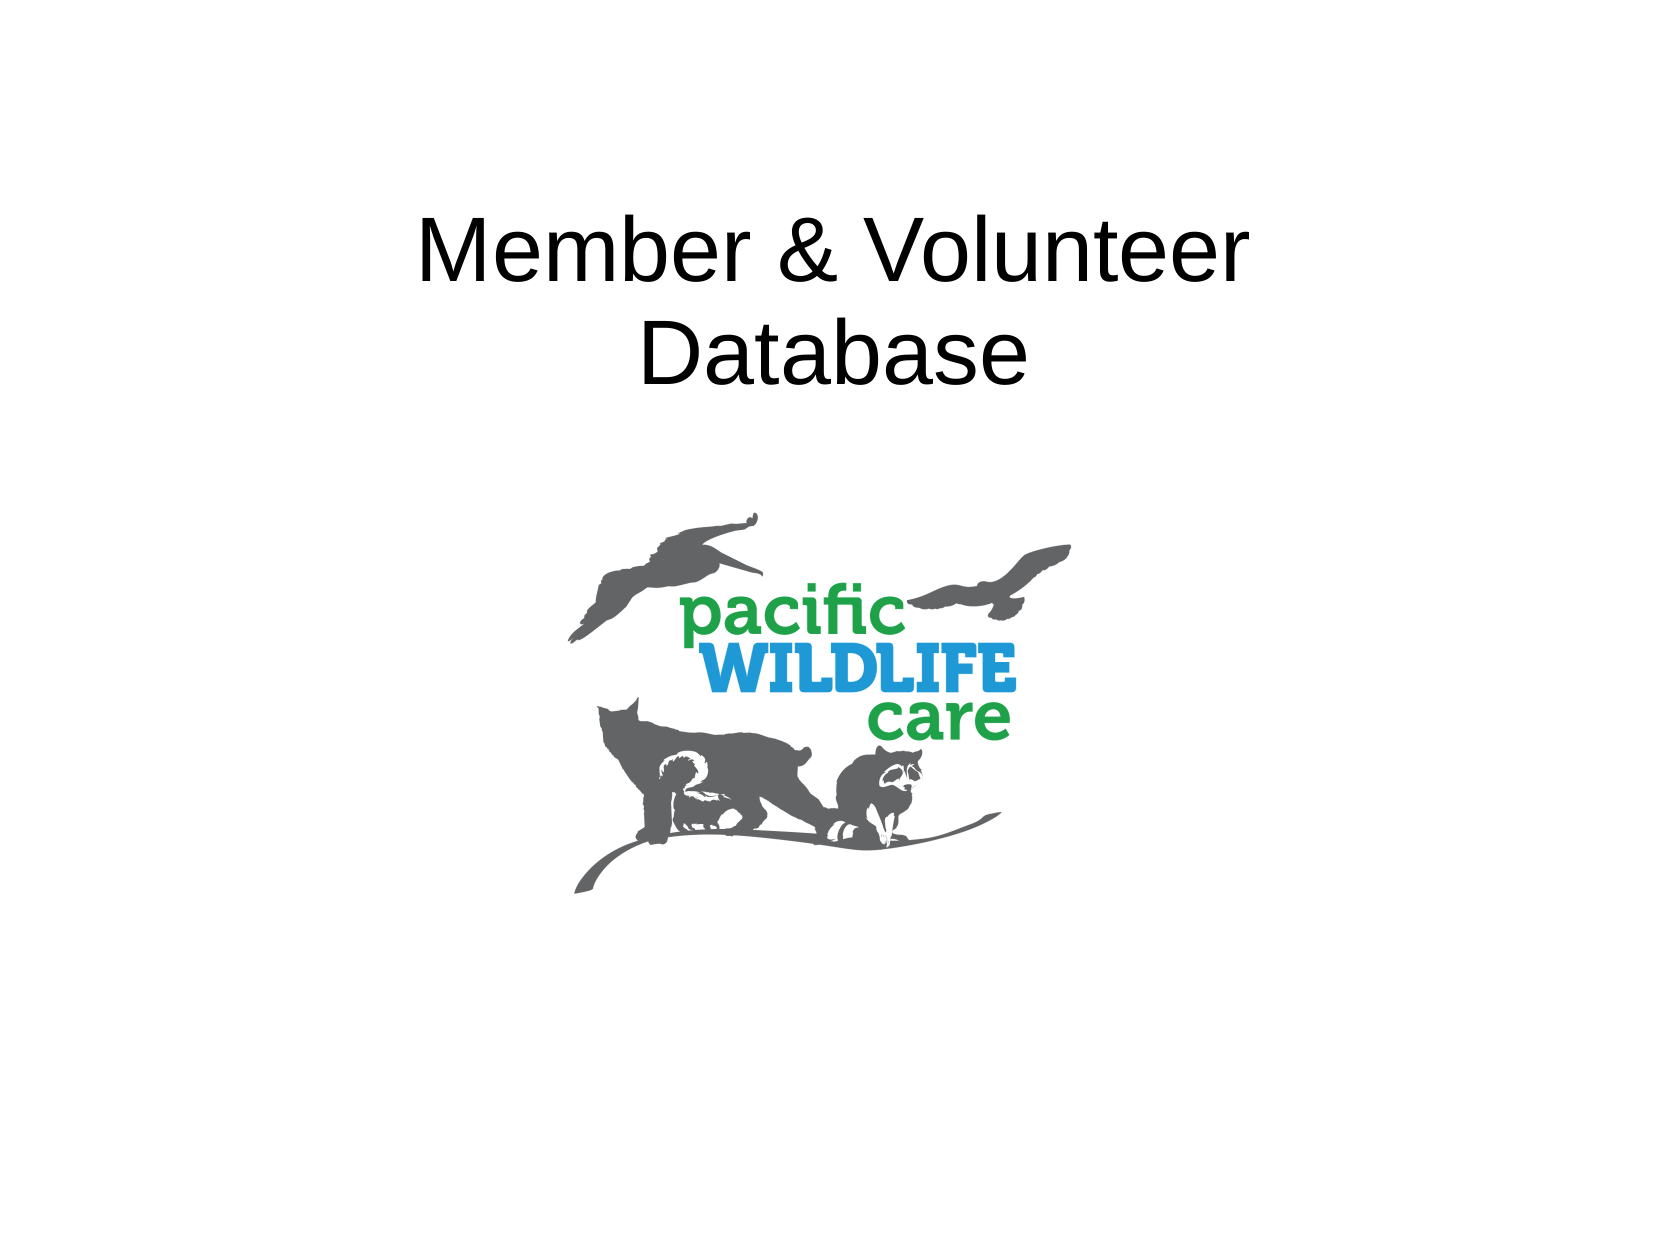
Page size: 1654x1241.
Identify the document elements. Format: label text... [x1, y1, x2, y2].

picture [562, 506, 1074, 899]
title Member & Volunteer Database [90, 197, 1579, 406]
